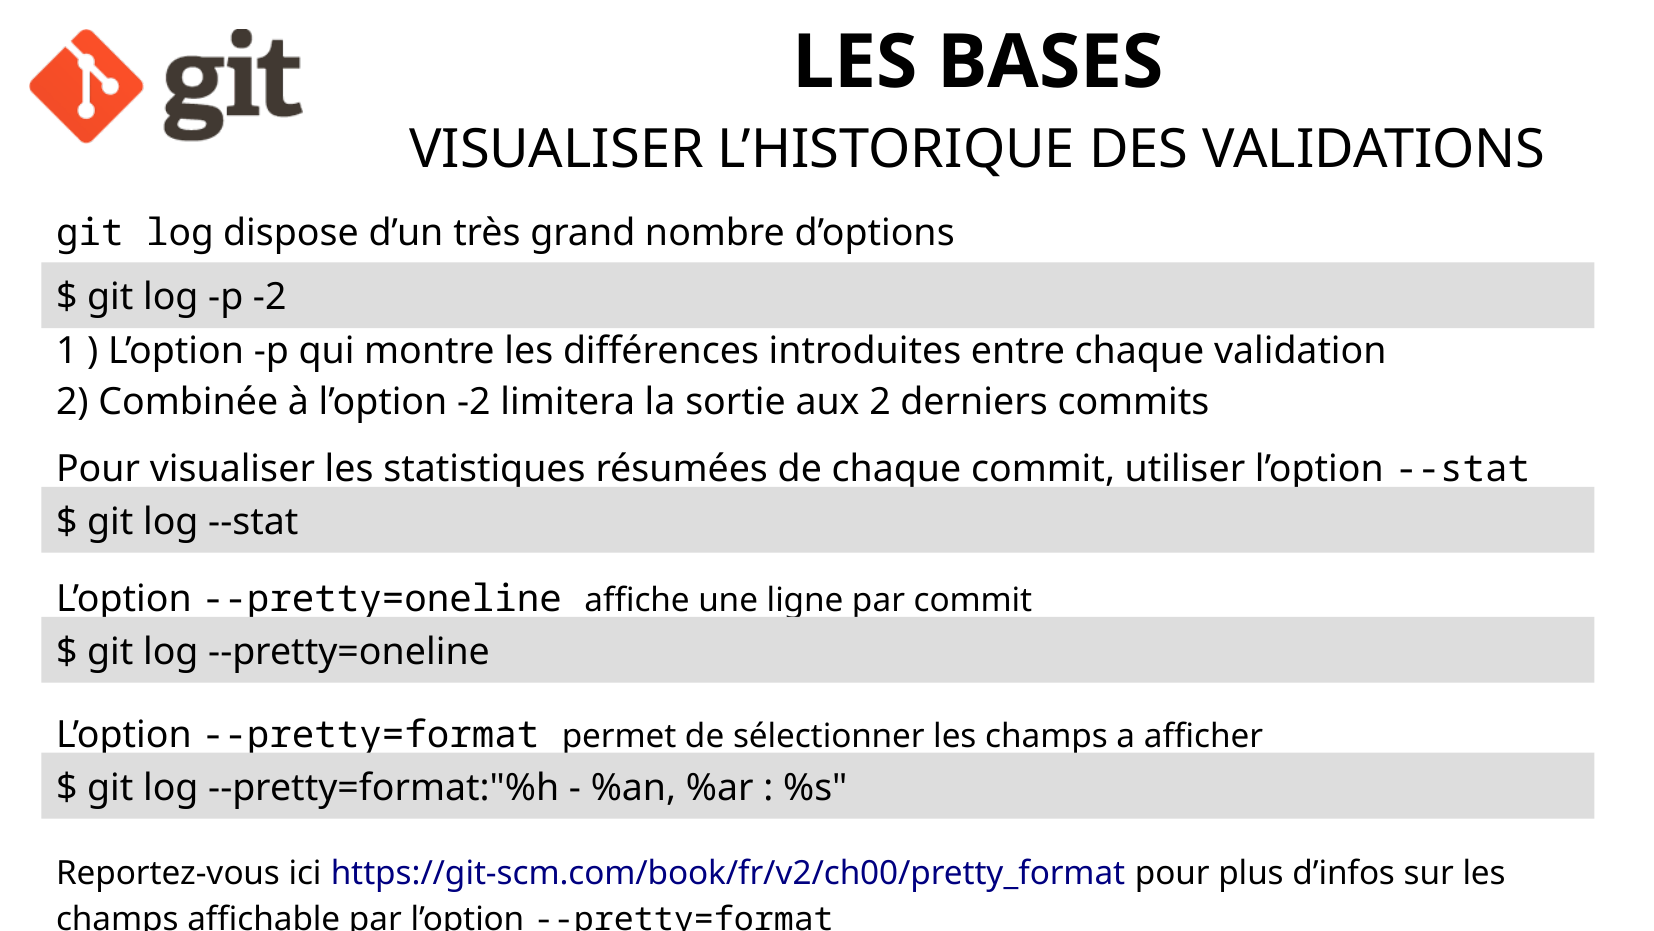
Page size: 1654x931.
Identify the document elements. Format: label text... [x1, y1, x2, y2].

text_box L’option --pretty=format permet de sélectionner les champs a afficher Reportez-vous ici https://git-scm.com/book/fr/v2/ch00/pretty_format pour plus d’infos sur les champs affichable par l’option --pretty=format [41, 700, 1636, 908]
text_box L’option --pretty=oneline affiche une ligne par commit [41, 564, 1636, 622]
text_box $ git log --pretty=oneline [41, 616, 1595, 674]
text_box $ git log -p -2 [41, 262, 1595, 316]
text_box 1 ) L’option -p qui montre les différences introduites entre chaque validation 2) Combinée à l’option -2 limitera la sortie aux 2 derniers commits [41, 316, 1636, 416]
text_box $ git log --pretty=format:"%h - %an, %ar : %s" [41, 752, 1595, 810]
text_box Les bases Visualiser l’historique des validations [302, 0, 1654, 198]
picture [29, 29, 303, 144]
text_box git log dispose d’un très grand nombre d’options [41, 198, 1636, 256]
text_box $ git log --stat [41, 486, 1595, 544]
text_box Pour visualiser les statistiques résumées de chaque commit, utiliser l’option --stat [41, 434, 1636, 492]
